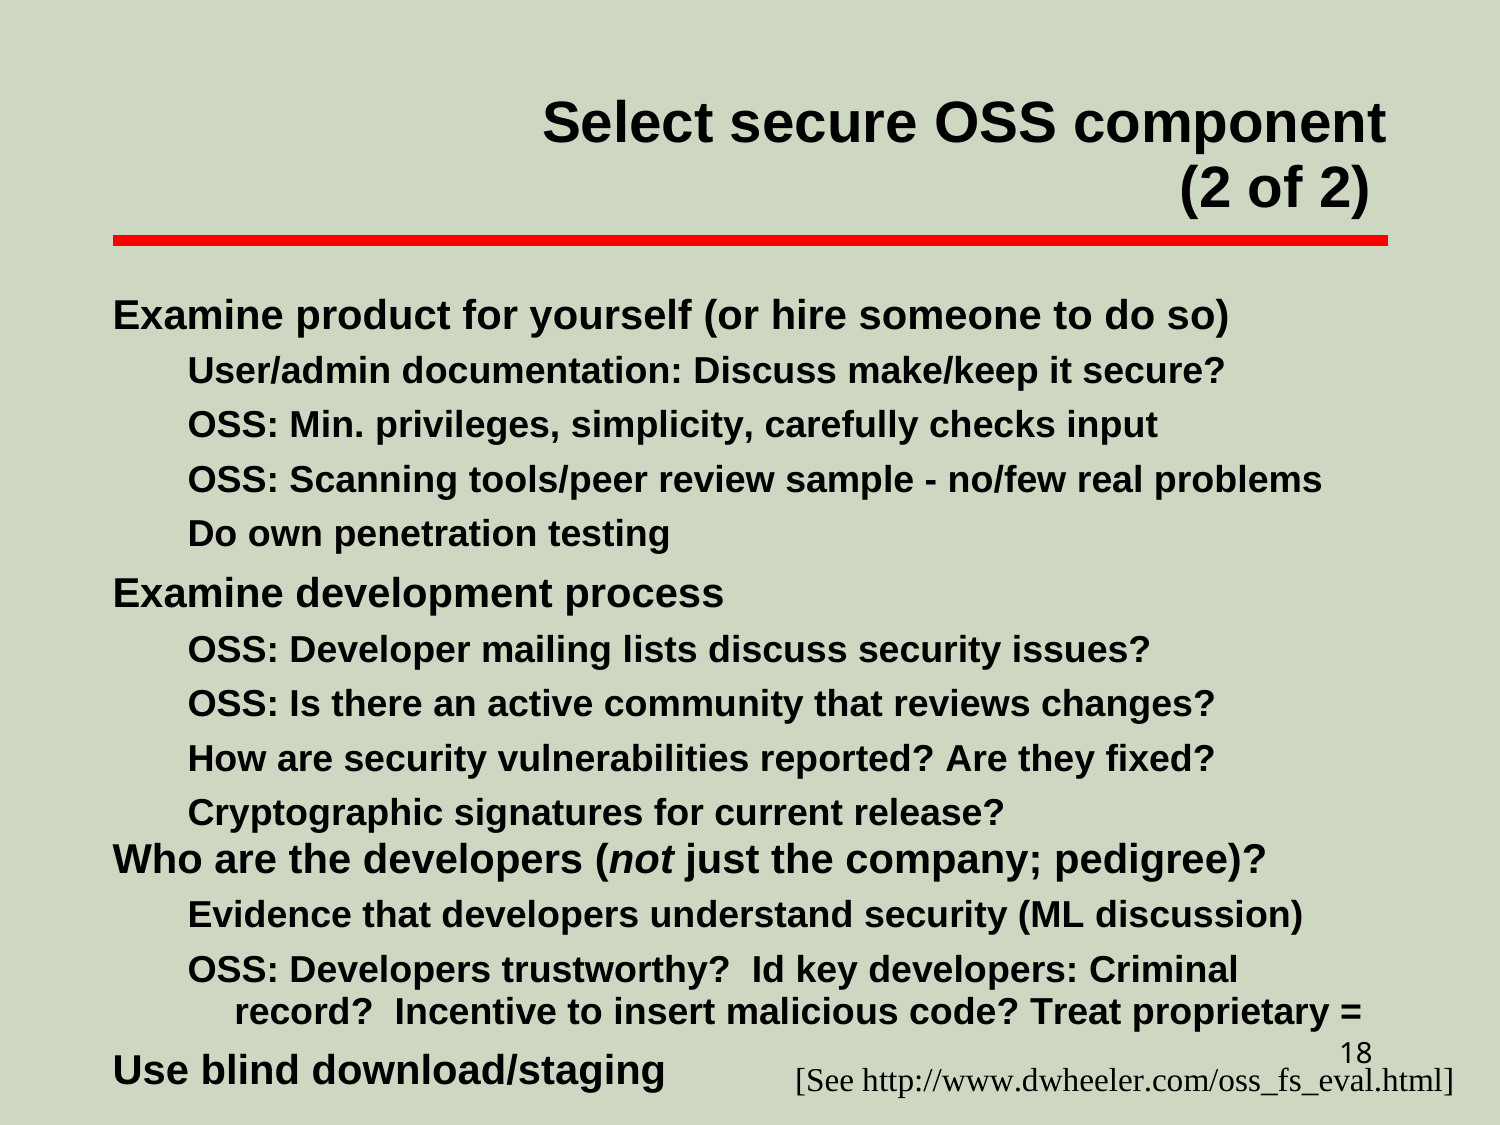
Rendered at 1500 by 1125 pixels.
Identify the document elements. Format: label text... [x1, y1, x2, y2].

text_box [See http://www.dwheeler.com/oss_fs_eval.html] [712, 1054, 1470, 1107]
title Select secure OSS component (2 of 2) [337, 89, 1388, 220]
list Examine product for yourself (or hire someone to do so) User/admin documentation: Discuss make/keep it secure? OSS: Min. privileges, simplicity, carefully checks input OSS: Scanning tools/peer review sample - no/few real problems Do own penetration testing Examine development process OSS: Developer mailing lists discuss security issues? OSS: Is there an active community that reviews changes? How are security vulnerabilities reported? Are they fixed? Cryptographic signatures for current release? Who are the developers (not just the company; pedigree)? Evidence that developers understand security (ML discussion) OSS: Developers trustworthy? Id key developers: Criminal record? Incentive to insert malicious code? Treat proprietary = Use blind download/staging [112, 299, 1388, 1103]
